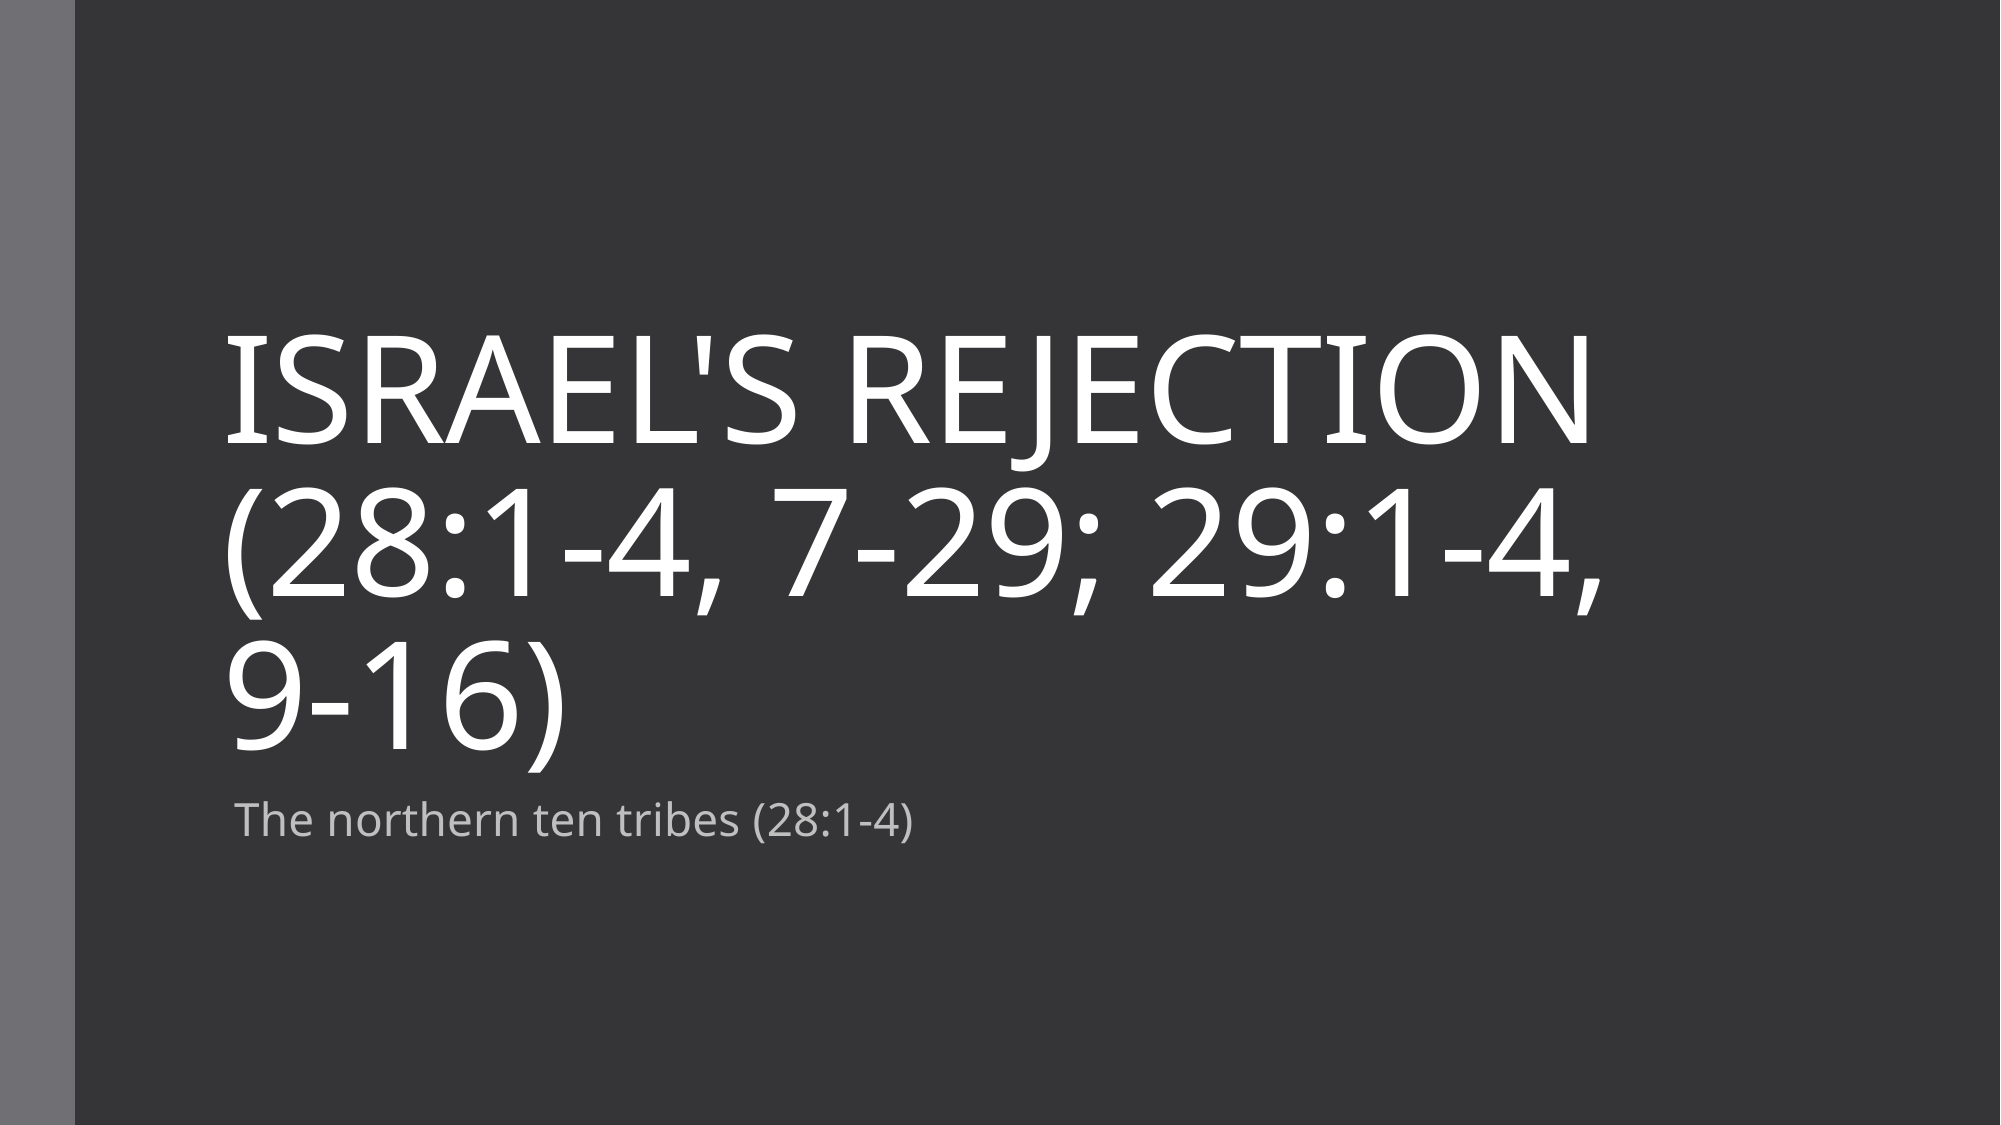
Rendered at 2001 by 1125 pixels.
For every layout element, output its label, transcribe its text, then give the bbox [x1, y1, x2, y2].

subtitle The northern ten tribes (28:1-4) [206, 787, 1752, 1066]
title ISRAEL'S REJECTION (28:1-4, 7-29; 29:1-4, 9-16) [206, 124, 1752, 787]
